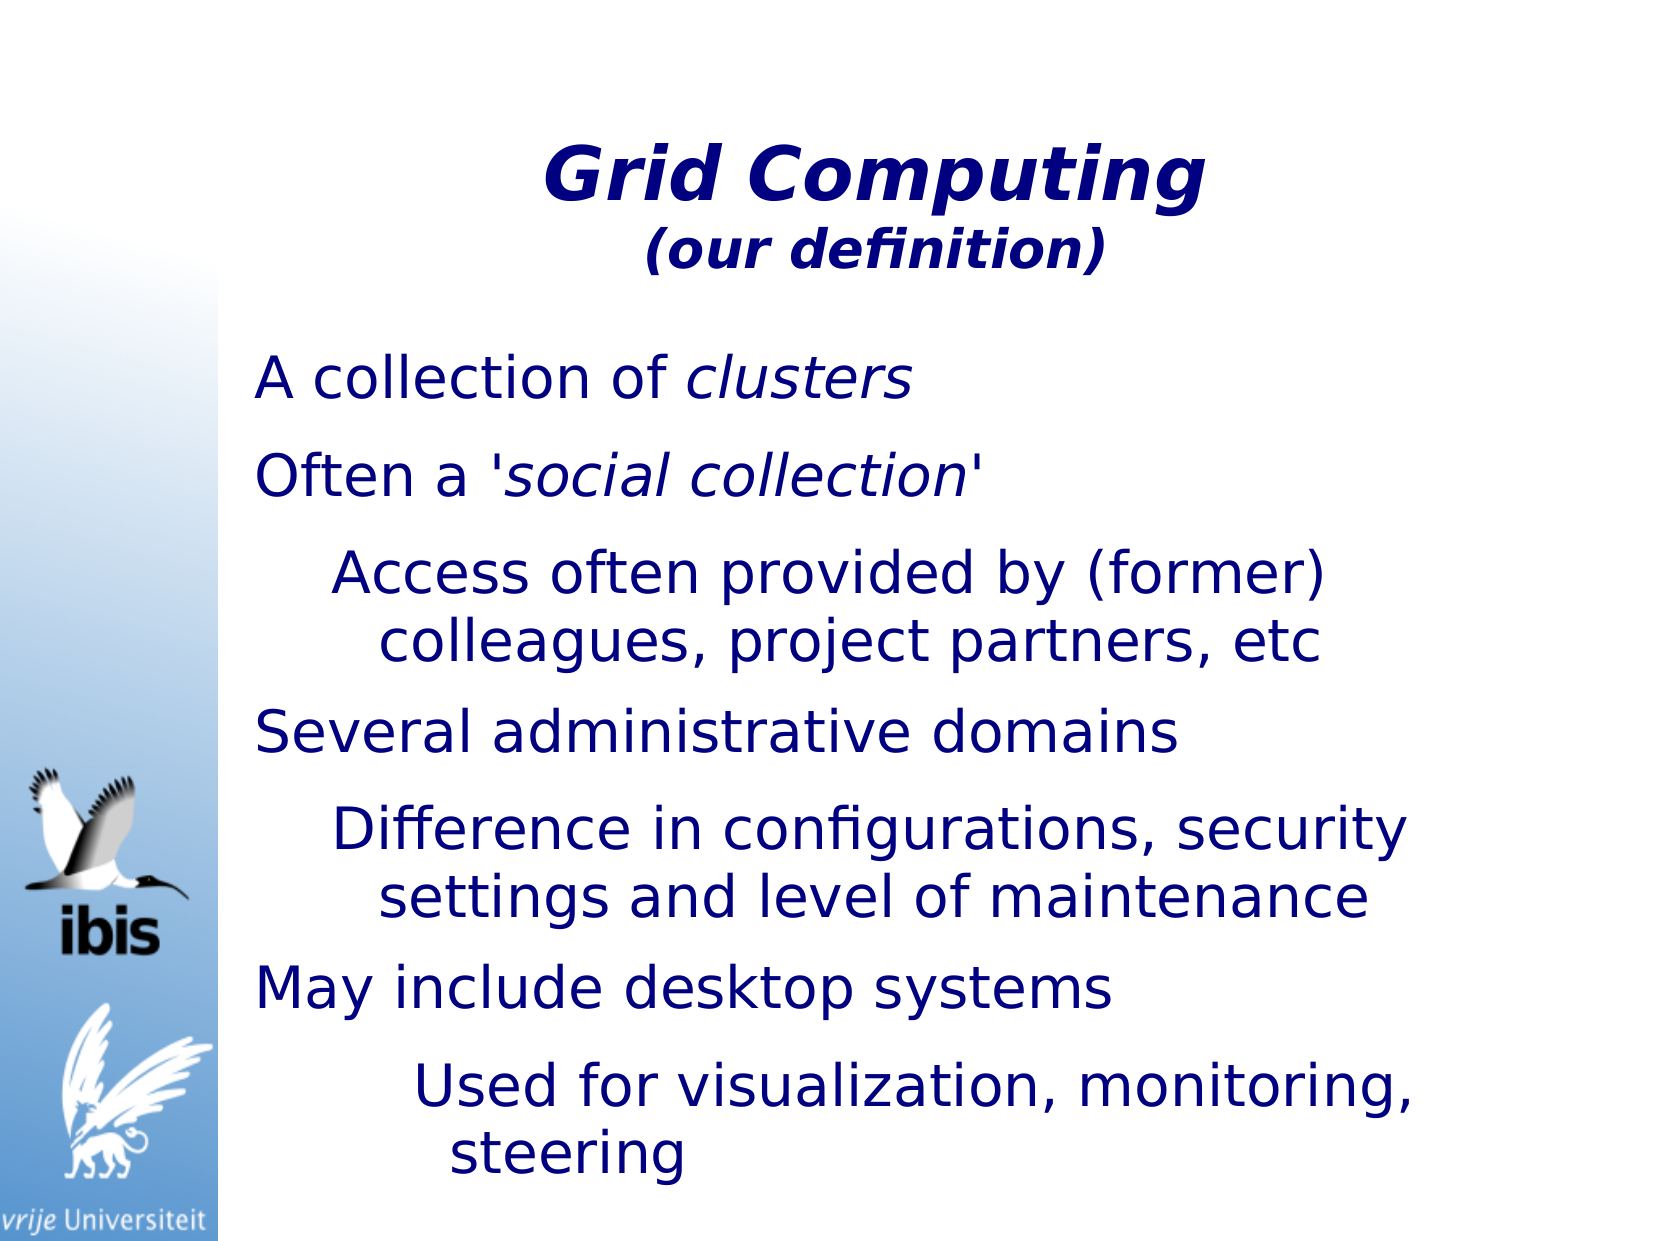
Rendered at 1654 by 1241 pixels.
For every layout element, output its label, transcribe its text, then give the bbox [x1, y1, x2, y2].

title Grid Computing (our definition) [219, 102, 1534, 311]
list A collection of clusters Often a 'social collection' Access often provided by (former) colleagues, project partners, etc Several administrative domains Difference in configurations, security settings and level of maintenance May include desktop systems Used for visualization, monitoring, steering [236, 344, 1534, 1196]
picture [0, 0, 218, 1241]
